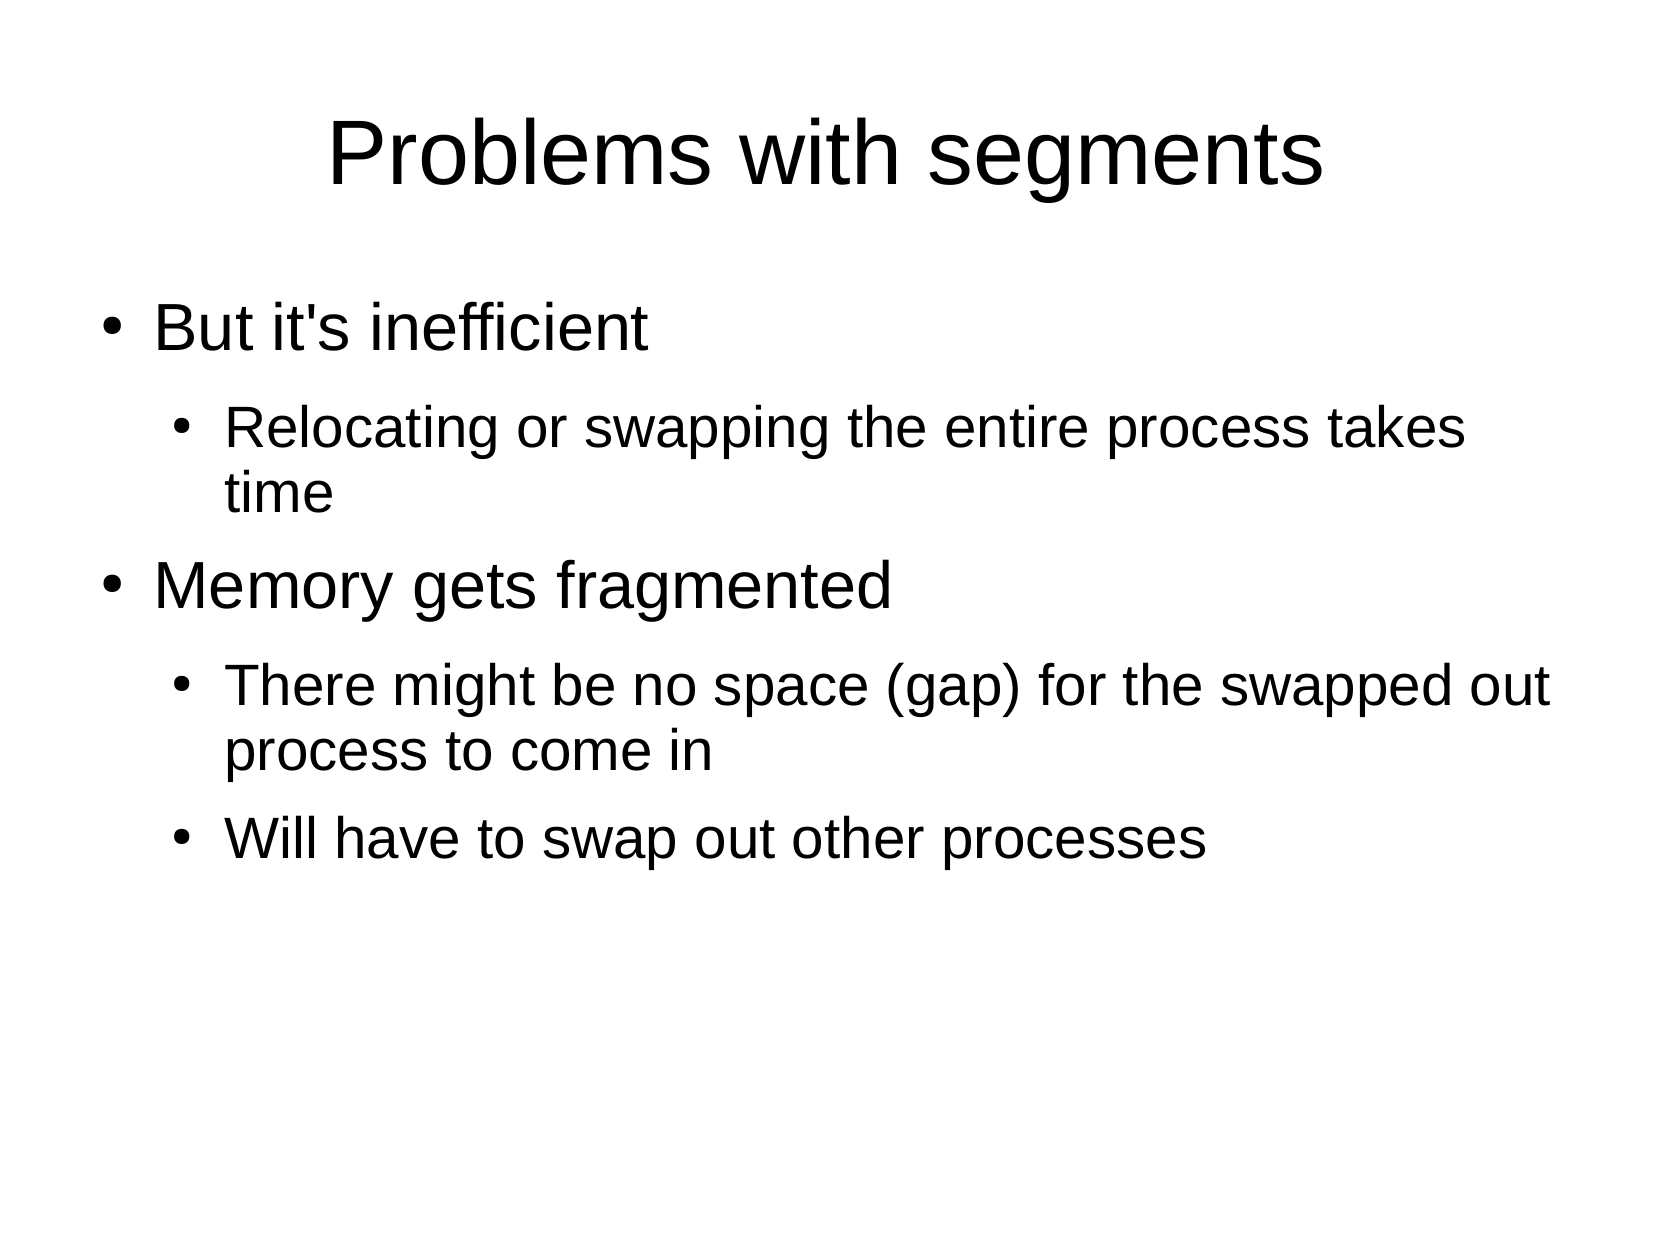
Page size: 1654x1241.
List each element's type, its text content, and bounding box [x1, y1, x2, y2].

title Problems with segments [82, 49, 1571, 257]
list But it's inefficient Relocating or swapping the entire process takes time Memory gets fragmented There might be no space (gap) for the swapped out process to come in Will have to swap out other processes [82, 290, 1571, 1010]
